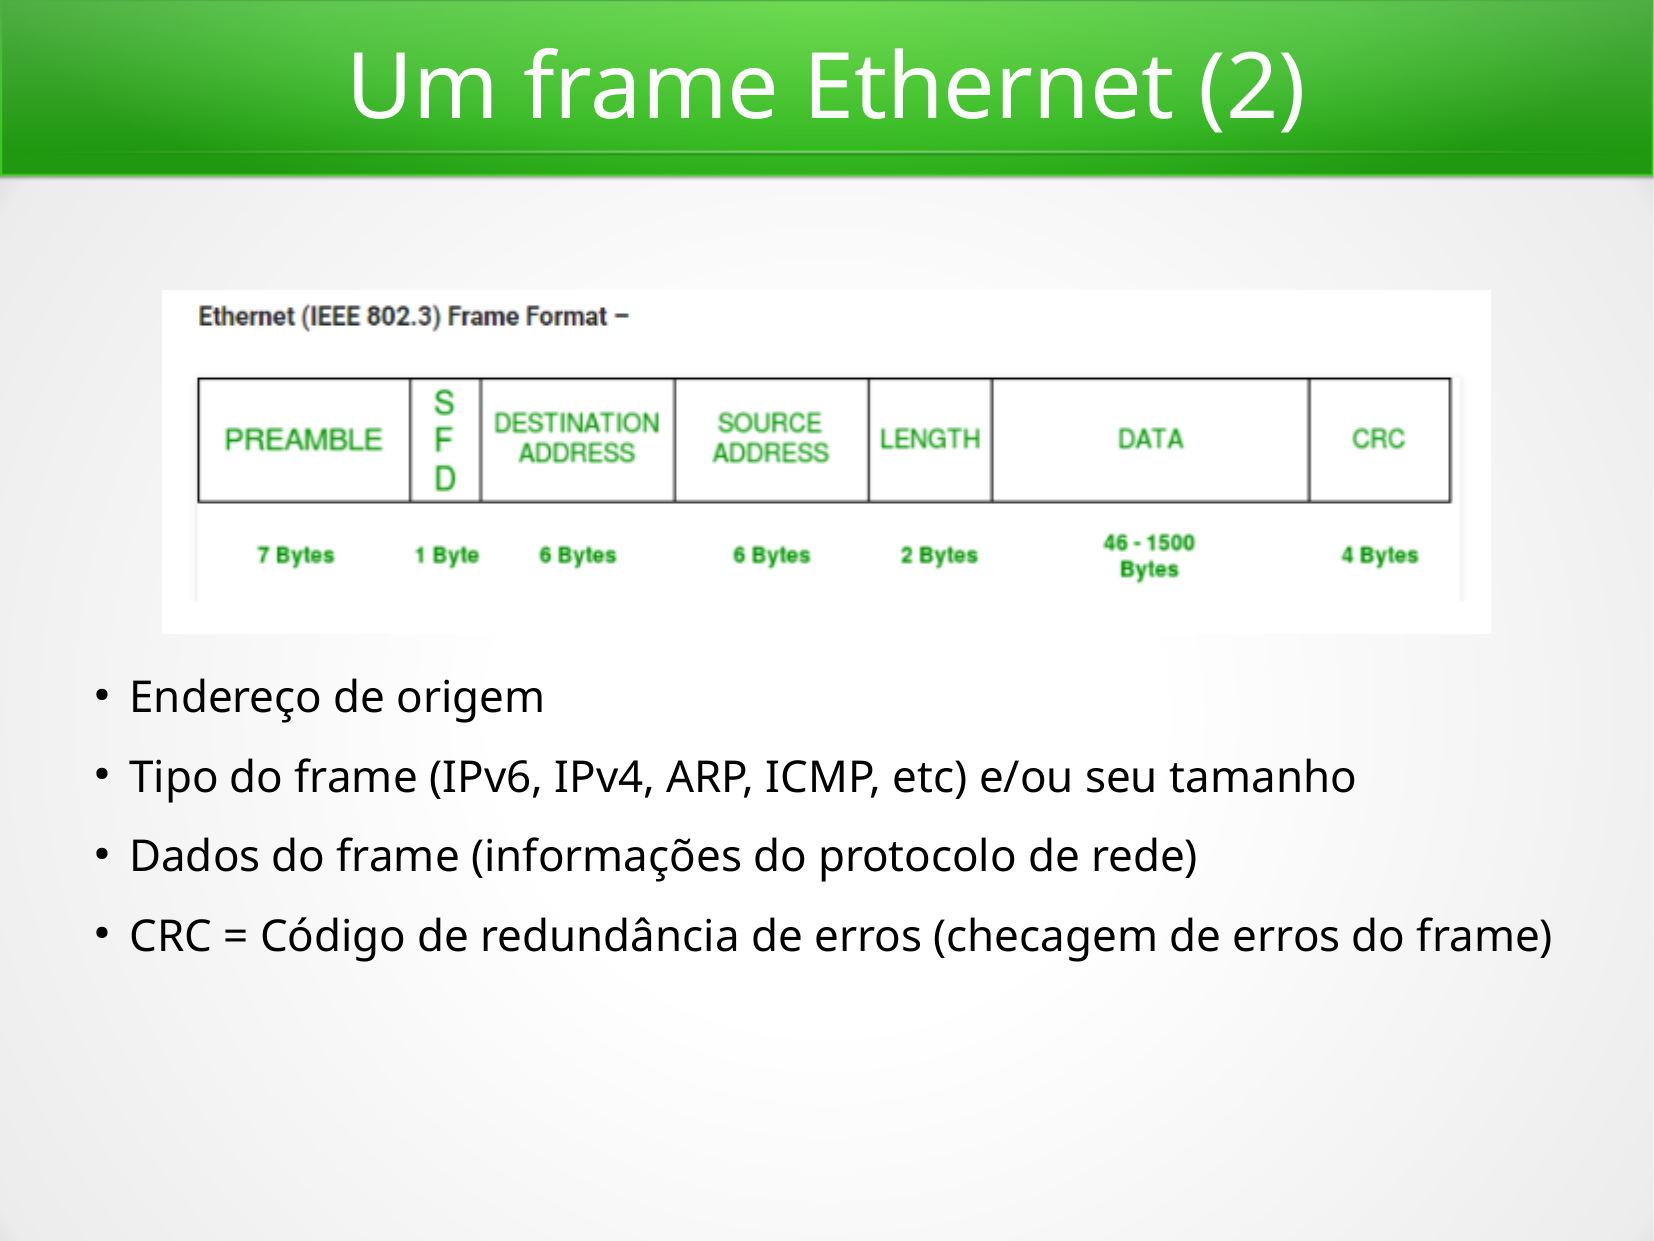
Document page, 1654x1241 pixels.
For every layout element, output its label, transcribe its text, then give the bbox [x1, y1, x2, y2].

list Endereço de origem Tipo do frame (IPv6, IPv4, ARP, ICMP, etc) e/ou seu tamanho Dados do frame (informações do protocolo de rede) CRC = Código de redundância de erros (checagem de erros do frame) [82, 665, 1571, 1009]
picture [0, 0, 1654, 1241]
title Um frame Ethernet (2) [82, 11, 1571, 154]
